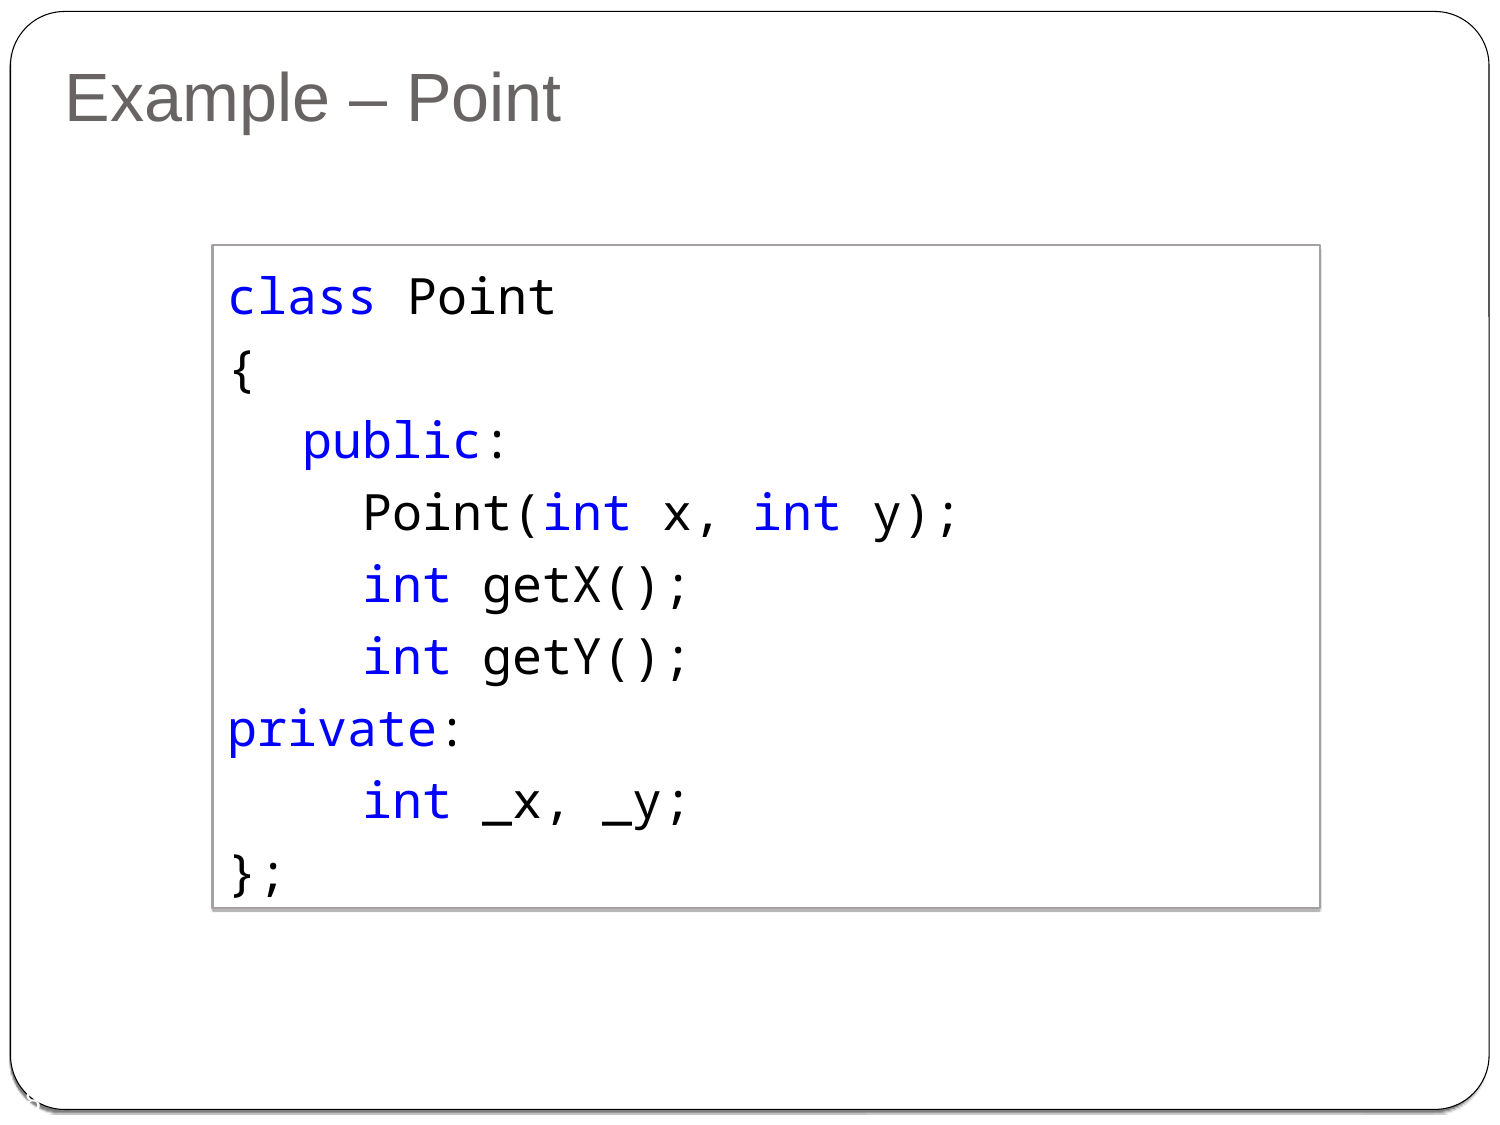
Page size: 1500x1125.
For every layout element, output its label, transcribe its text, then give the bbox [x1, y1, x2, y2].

title Example – Point [50, 45, 1450, 150]
slide_number <number> [0, 1074, 50, 1125]
text_box class Point { public: Point(int x, int y); int getX(); int getY(); private: int _x, _y; }; [212, 245, 1320, 909]
